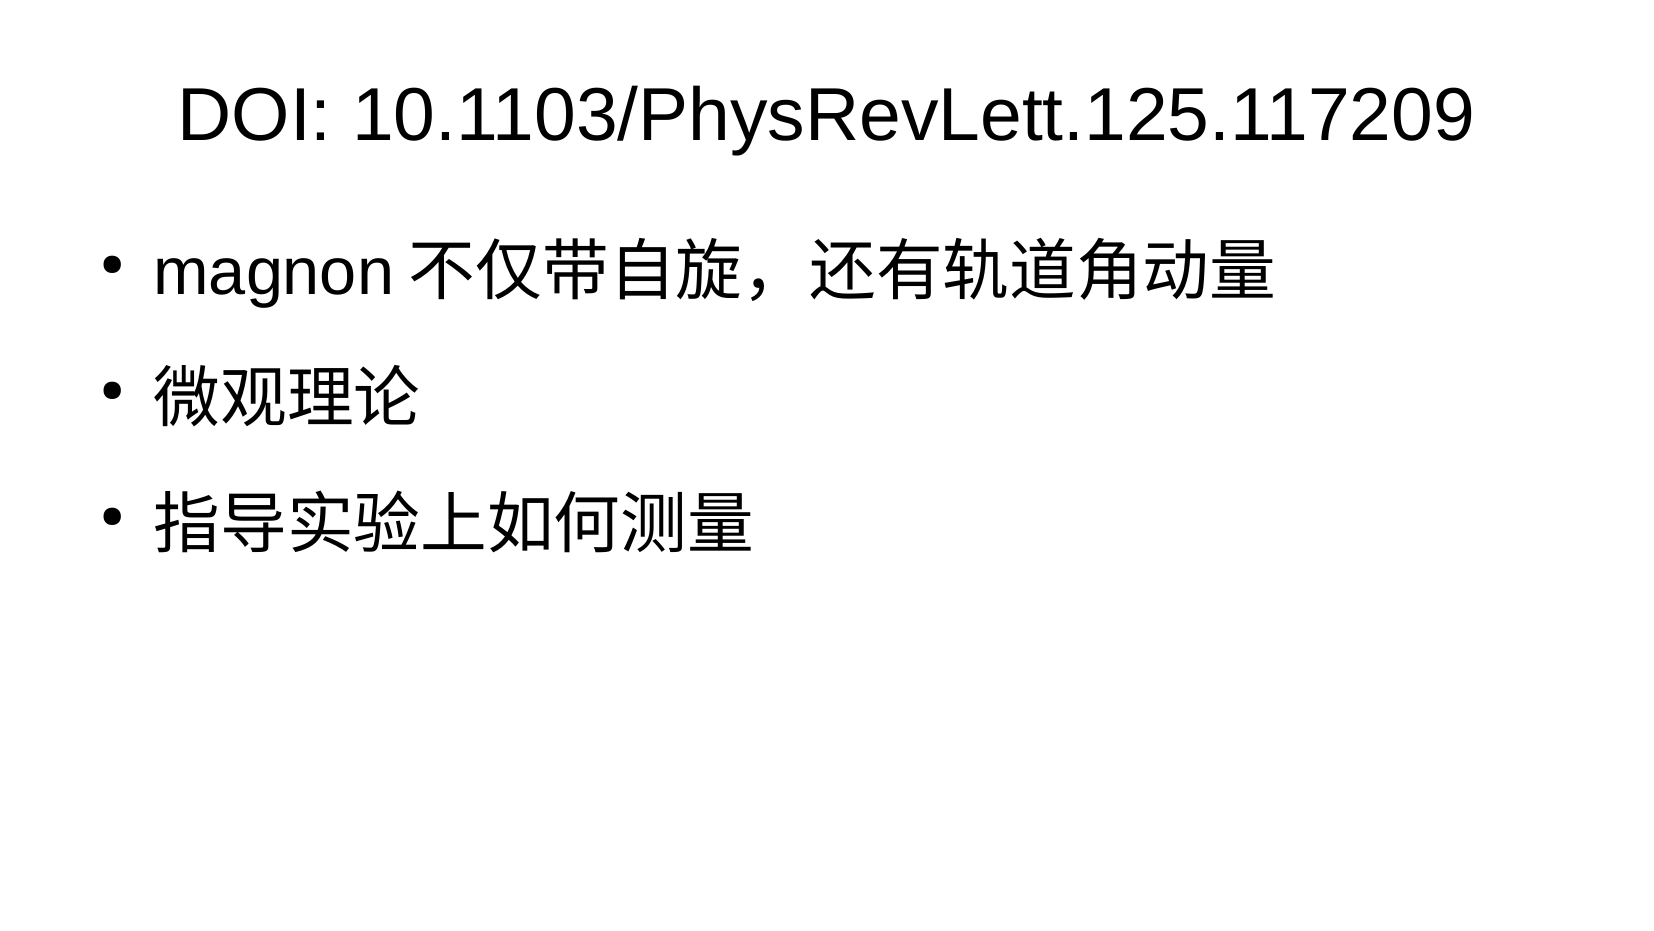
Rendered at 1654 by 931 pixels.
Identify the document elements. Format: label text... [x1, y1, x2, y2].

title DOI: 10.1103/PhysRevLett.125.117209 [82, 37, 1571, 193]
list magnon不仅带自旋，还有轨道角动量 微观理论 指导实验上如何测量 [82, 217, 1571, 758]
